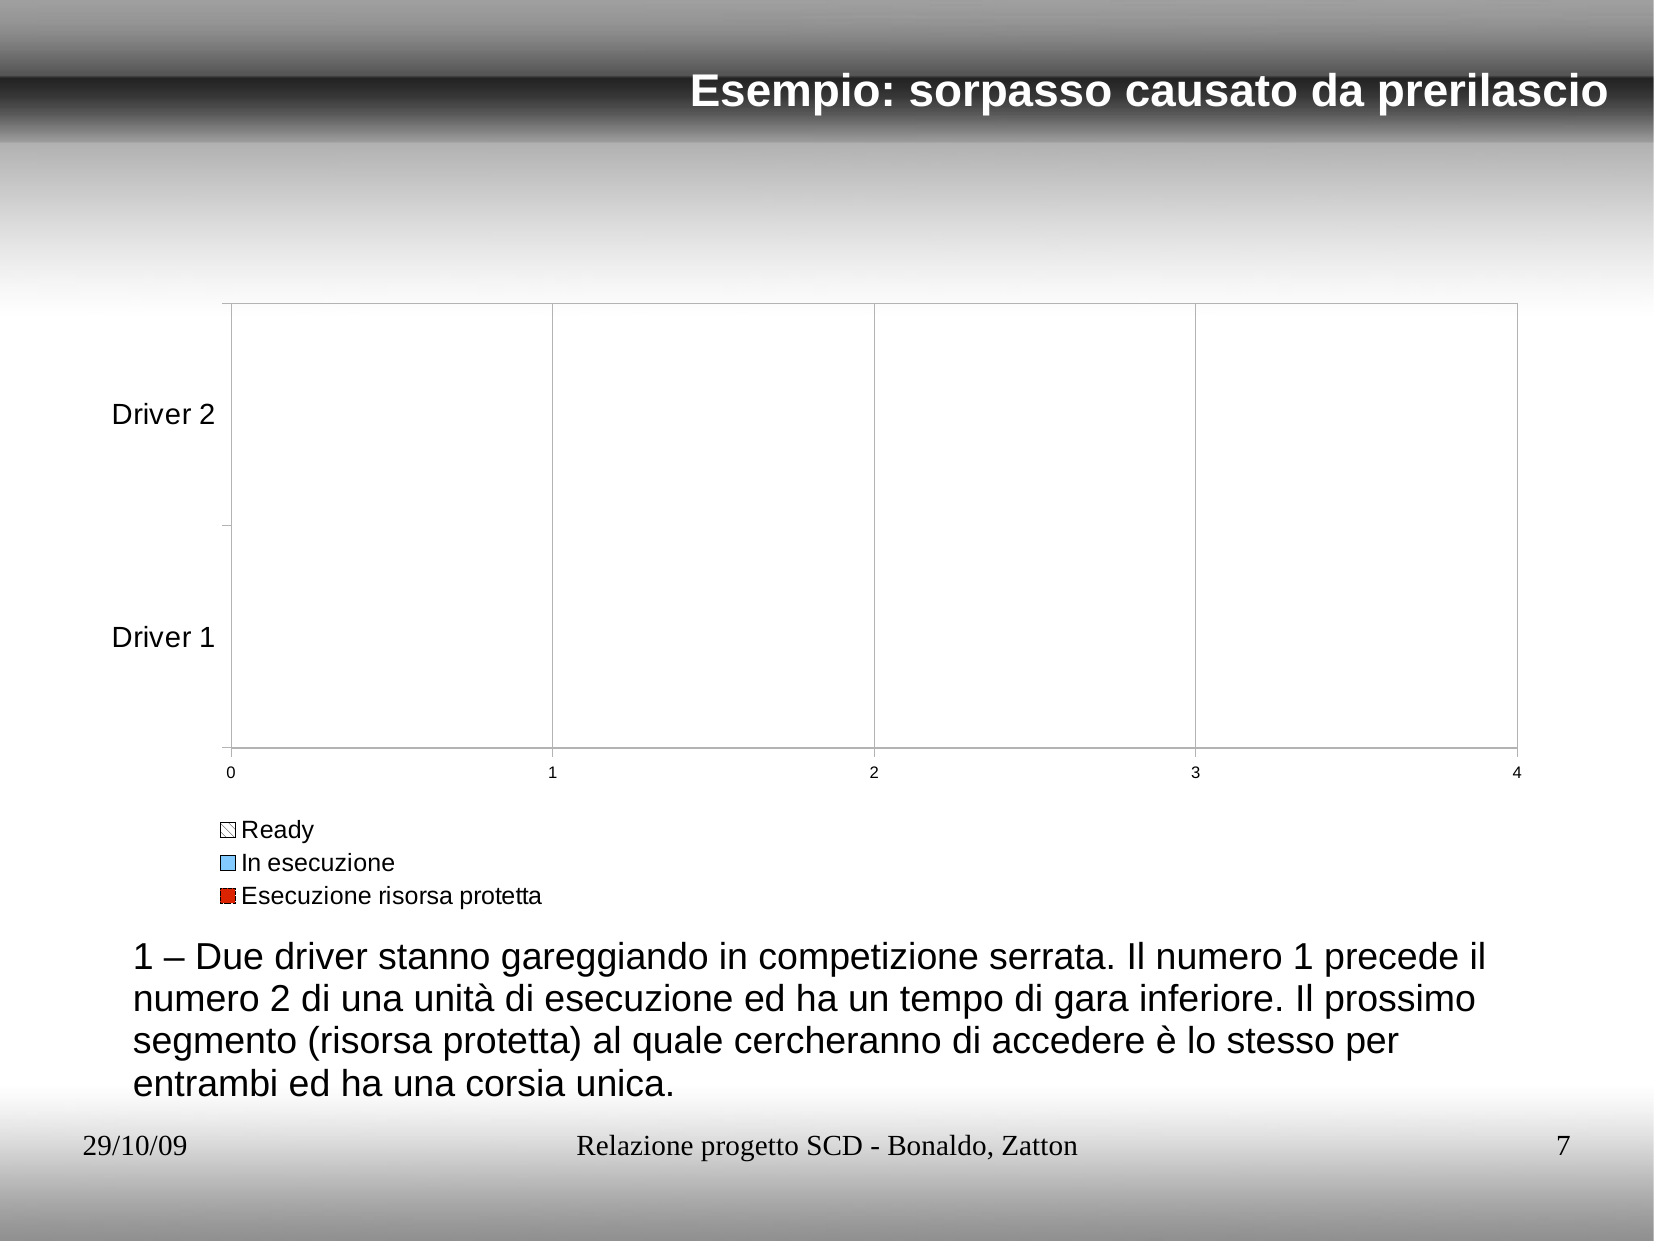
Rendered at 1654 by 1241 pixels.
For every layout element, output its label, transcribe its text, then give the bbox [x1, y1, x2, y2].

chart [82, 290, 1571, 944]
picture [0, 0, 1654, 1241]
text_box Esempio: sorpasso causato da prerilascio [649, 31, 1625, 119]
text_box 1 – Due driver stanno gareggiando in competizione serrata. Il numero 1 precede il numero 2 di una unità di esecuzione ed ha un tempo di gara inferiore. Il prossimo segmento (risorsa protetta) al quale cercheranno di accedere è lo stesso per entrambi ed ha una corsia unica. [118, 928, 1536, 1112]
